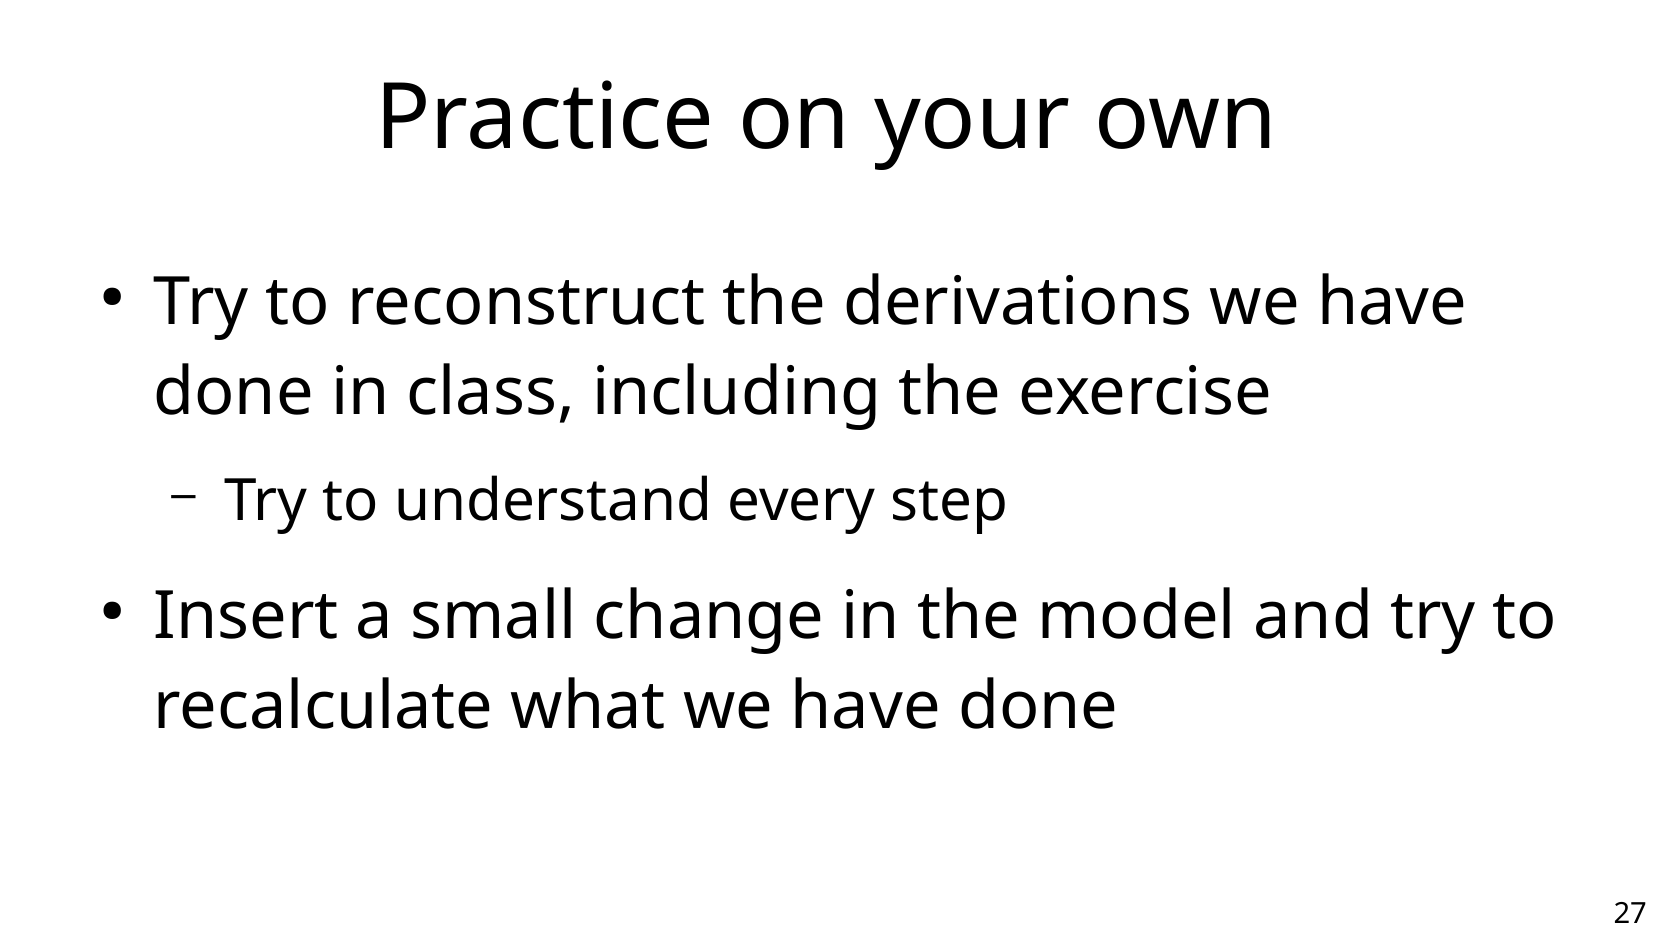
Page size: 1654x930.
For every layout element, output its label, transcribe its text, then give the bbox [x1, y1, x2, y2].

title Practice on your own [82, 1, 1571, 225]
list Try to reconstruct the derivations we have done in class, including the exercise Try to understand every step Insert a small change in the model and try to recalculate what we have done [82, 252, 1571, 793]
